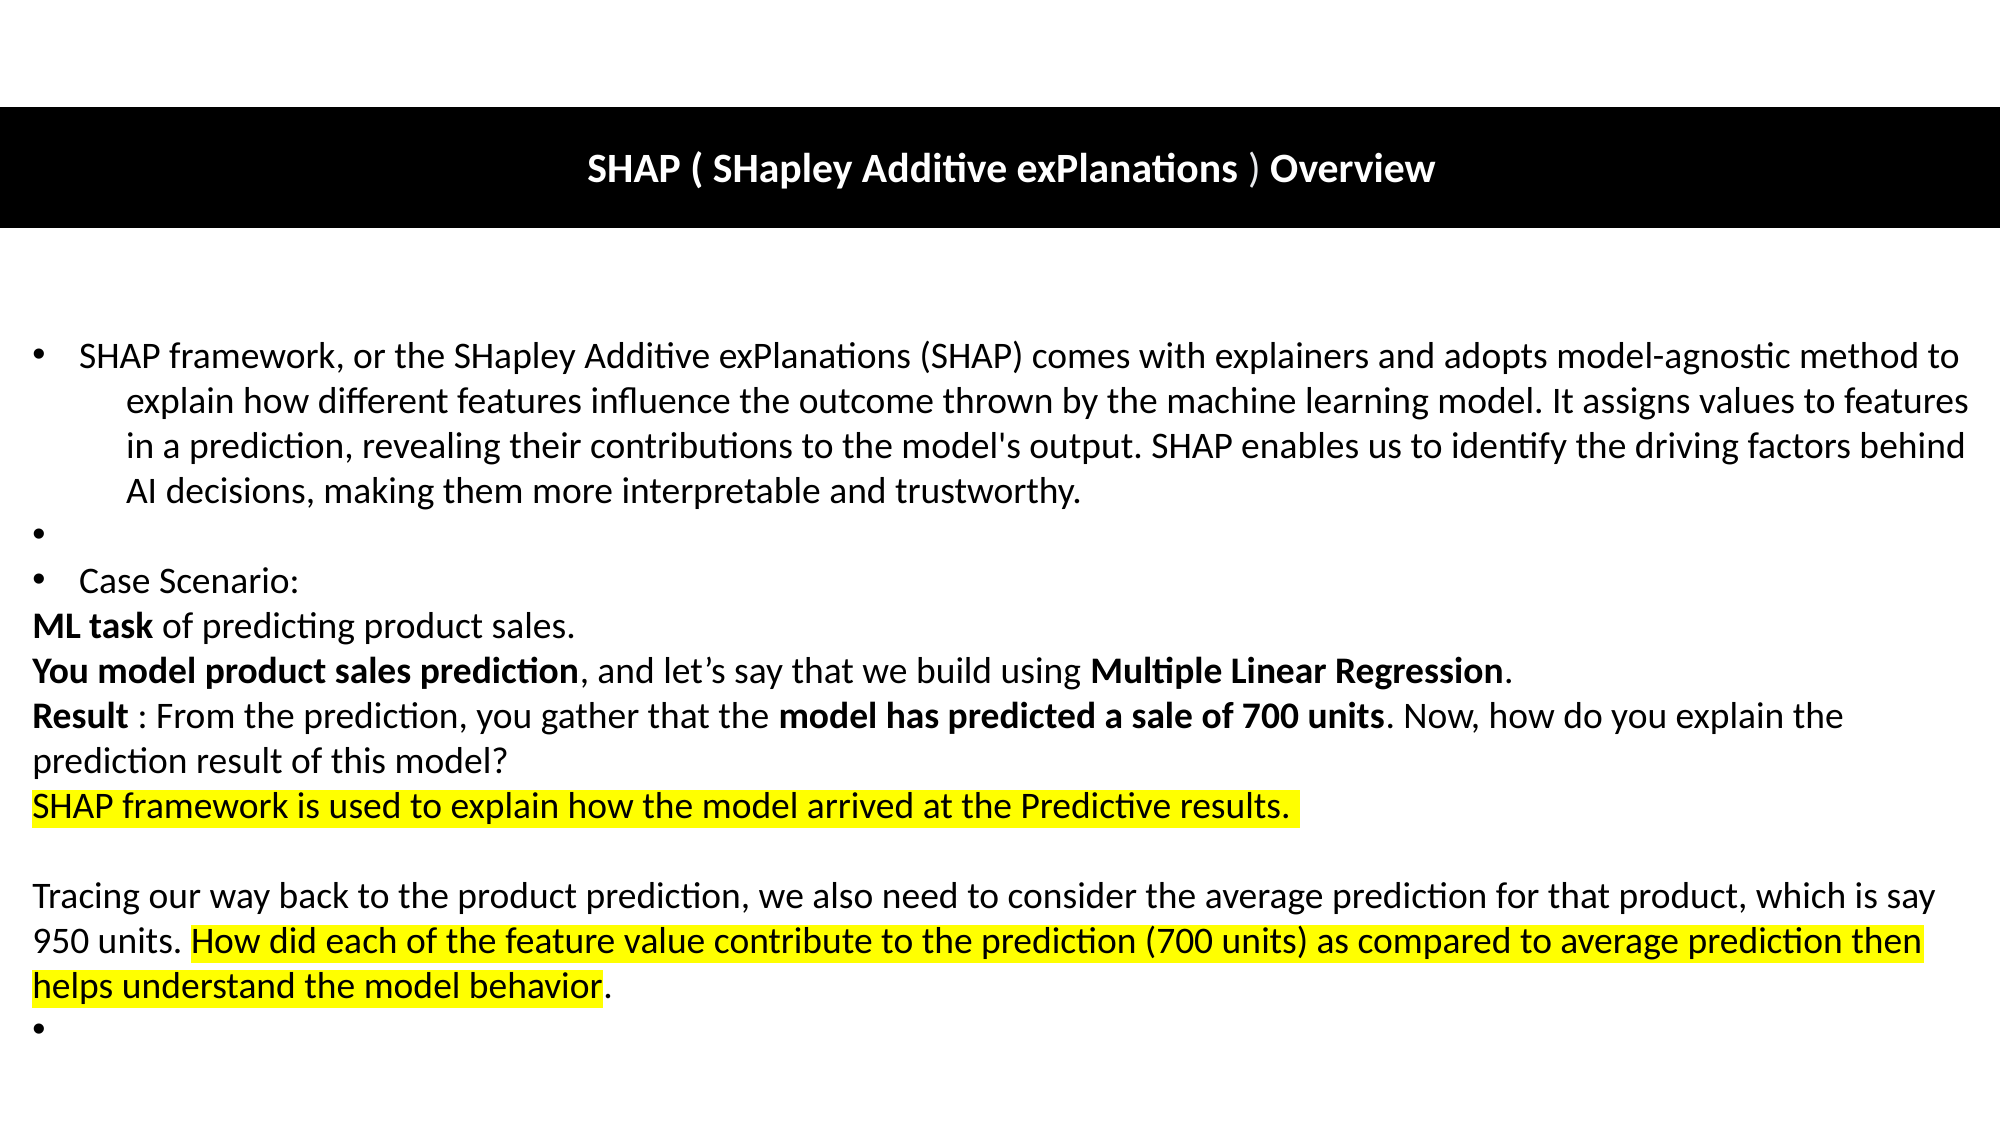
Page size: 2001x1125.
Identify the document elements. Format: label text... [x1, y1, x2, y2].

text_box [0, 107, 91, 228]
text_box SHAP framework, or the SHapley Additive exPlanations (SHAP) comes with explainers and adopts model-agnostic method to explain how different features influence the outcome thrown by the machine learning model. It assigns values to features in a prediction, revealing their contributions to the model's output. SHAP enables us to identify the driving factors behind AI decisions, making them more interpretable and trustworthy. Case Scenario: ML task of predicting product sales. You model product sales prediction, and let’s say that we build using Multiple Linear Regression. Result : From the prediction, you gather that the model has predicted a sale of 700 units. Now, how do you explain the prediction result of this model? SHAP framework is used to explain how the model arrived at the Predictive results. Tracing our way back to the product prediction, we also need to consider the average prediction for that product, which is say 950 units. How did each of the feature value contribute to the prediction (700 units) as compared to average prediction then helps understand the model behavior. [17, 278, 2000, 1066]
title SHAP ( SHapley Additive exPlanations ) Overview [91, 105, 1931, 228]
text_box [1931, 107, 2000, 228]
